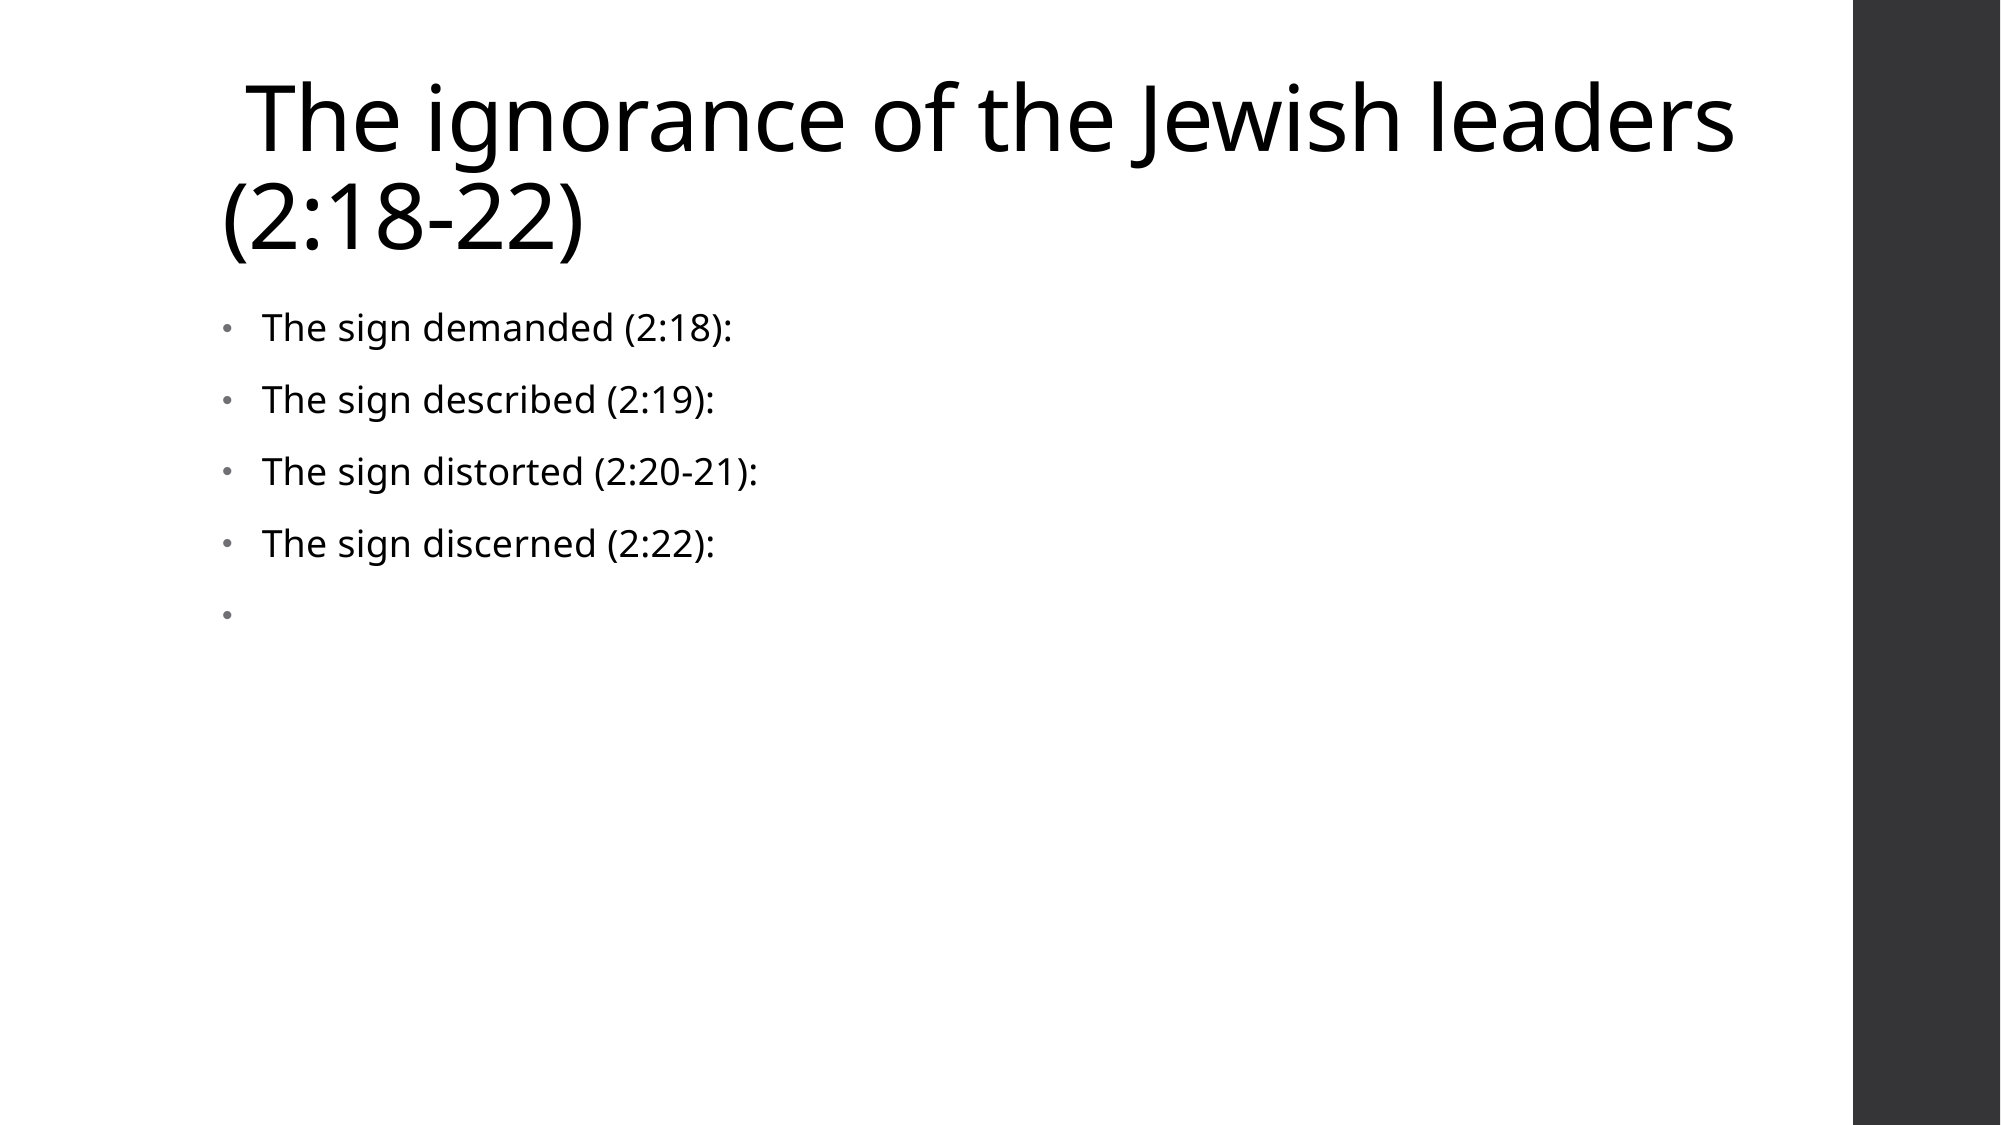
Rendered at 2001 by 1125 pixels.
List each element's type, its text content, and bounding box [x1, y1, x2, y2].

list The sign demanded (2:18): The sign described (2:19): The sign distorted (2:20-21): The sign discerned (2:22): [206, 299, 1617, 1014]
title The ignorance of the Jewish leaders (2:18-22) [206, 60, 1797, 278]
